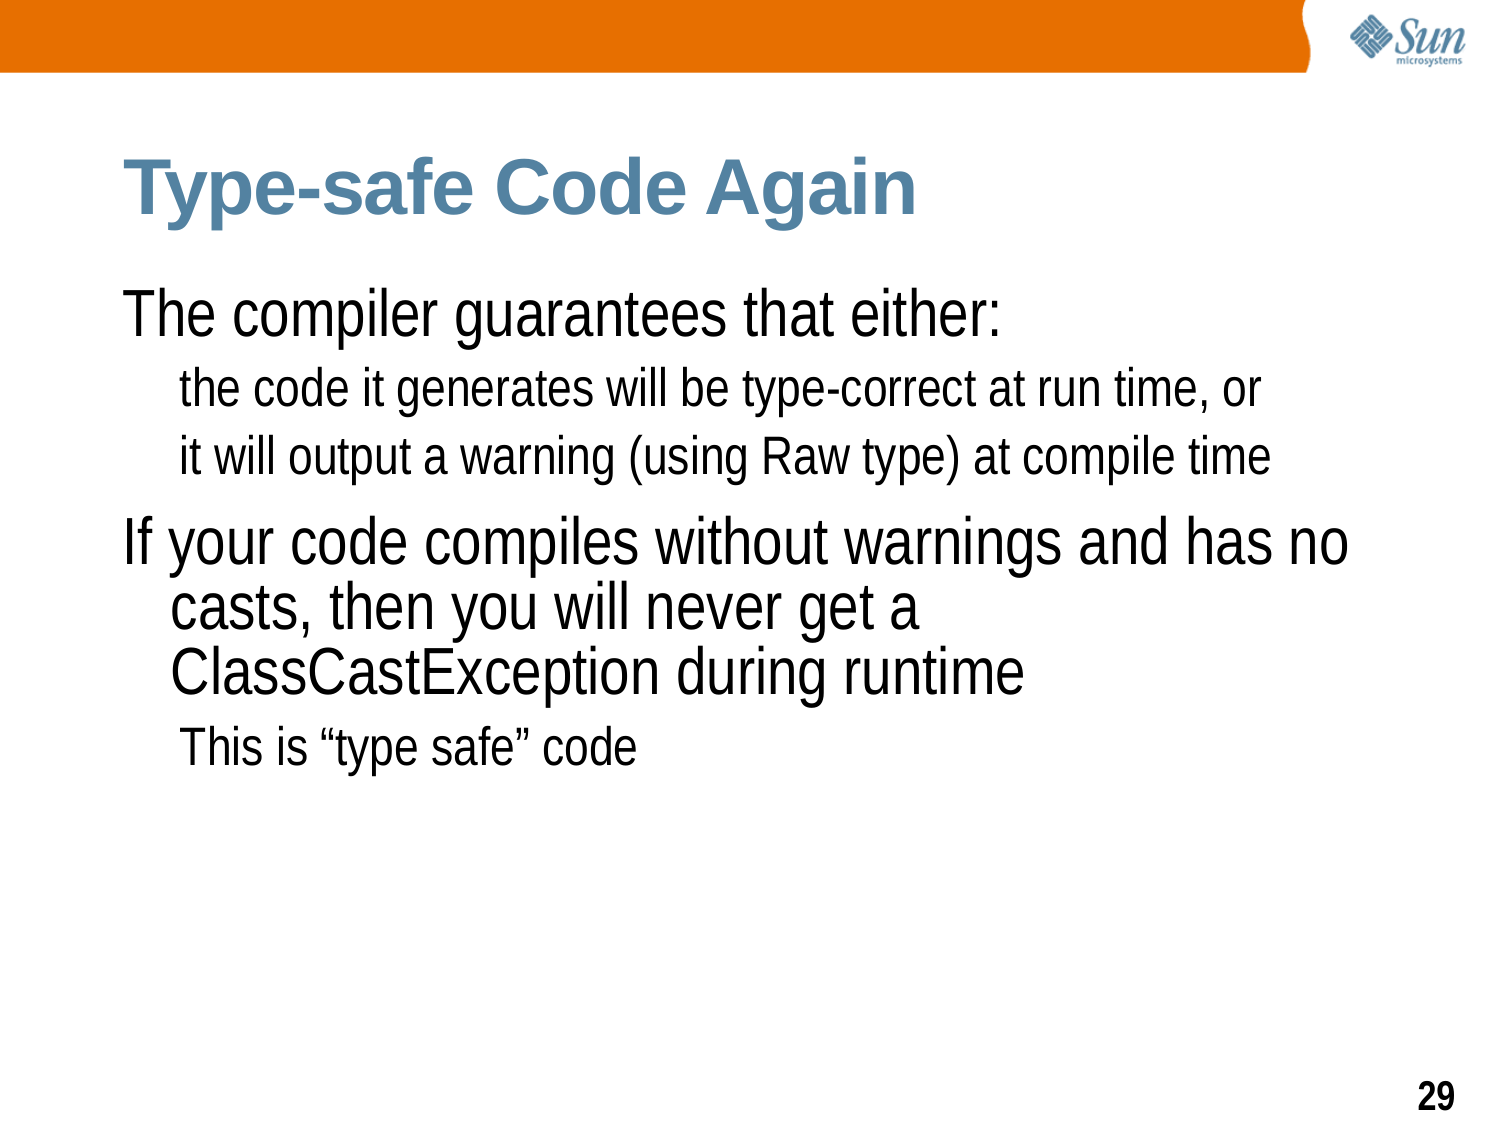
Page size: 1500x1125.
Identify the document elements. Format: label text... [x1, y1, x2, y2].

picture [0, 0, 1500, 75]
list The compiler guarantees that either: the code it generates will be type-correct at run time, or it will output a warning (using Raw type) at compile time If your code compiles without warnings and has no casts, then you will never get a ClassCastException during runtime This is “type safe” code [103, 284, 1385, 1125]
title Type-safe Code Again [123, 150, 1380, 244]
